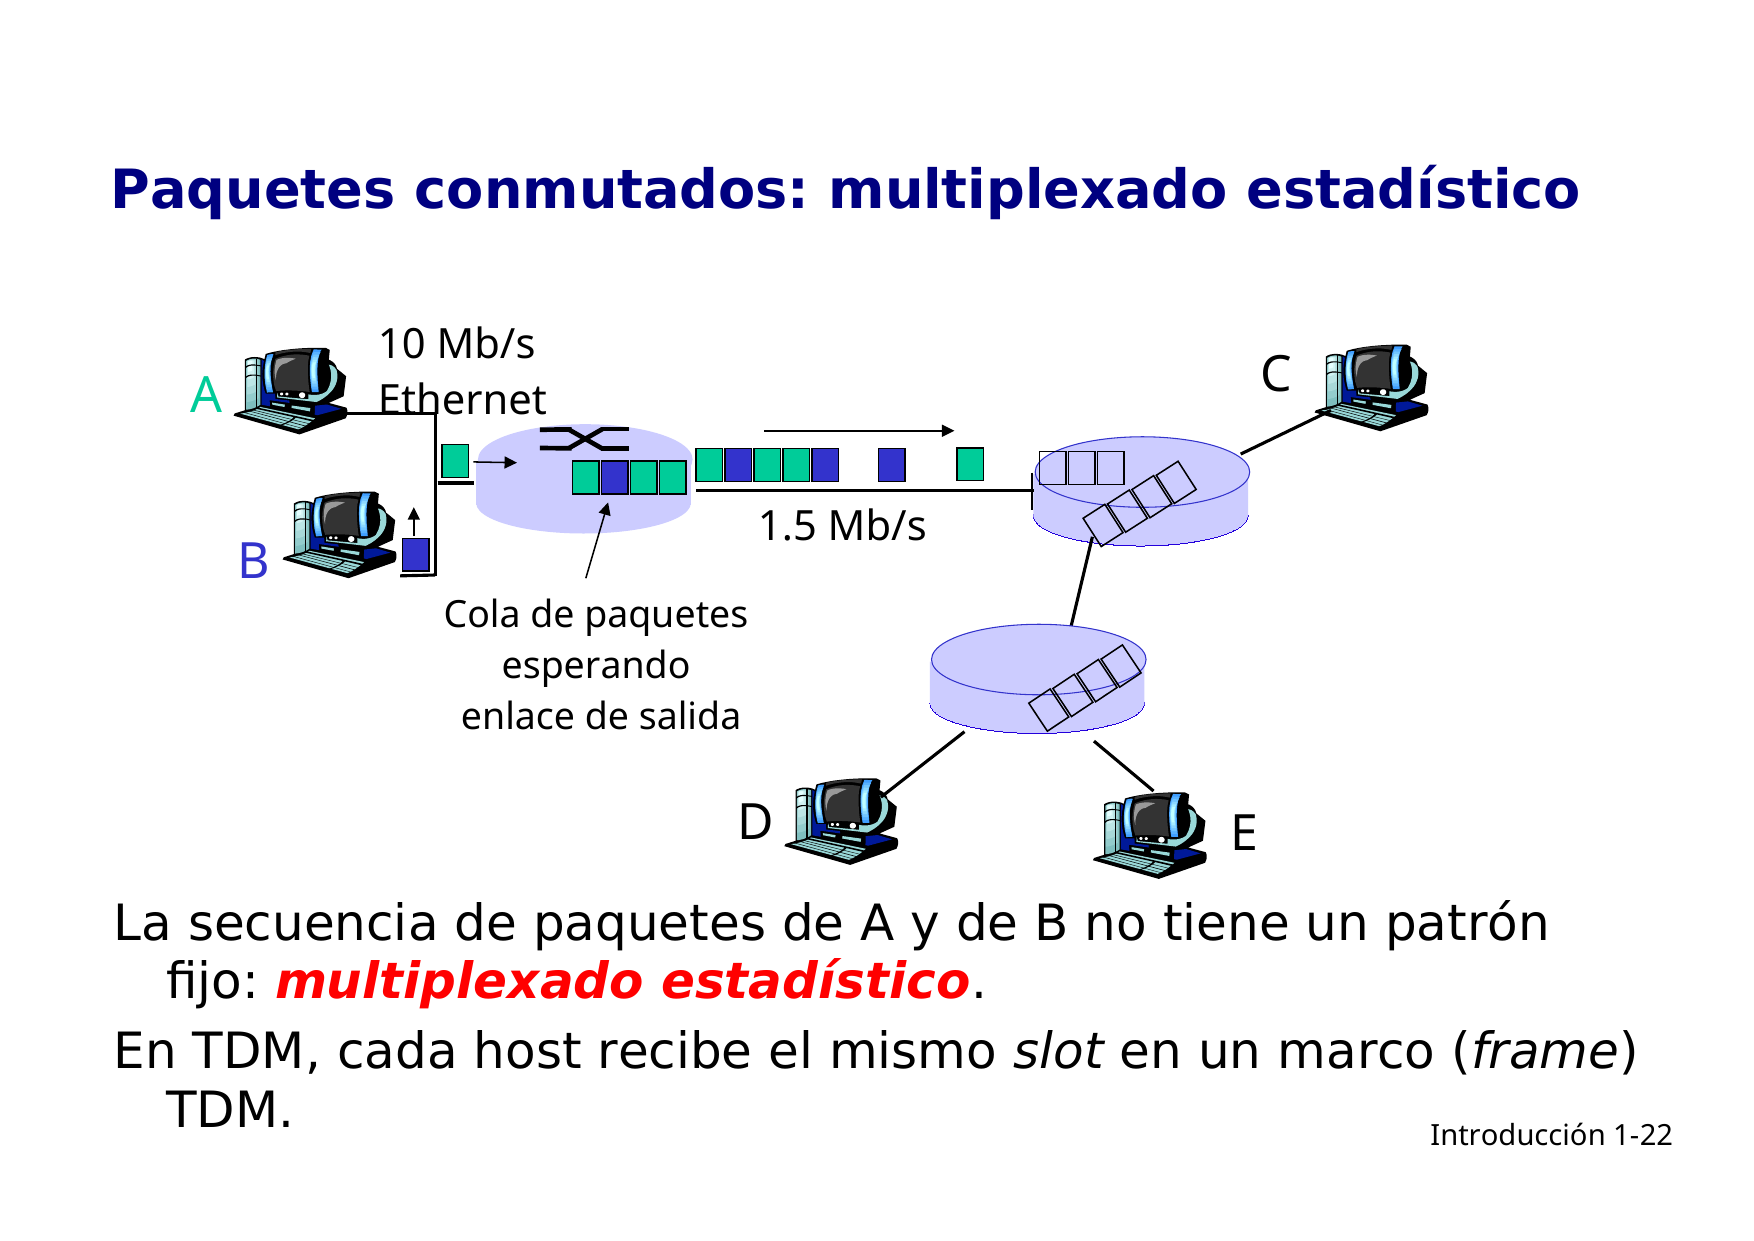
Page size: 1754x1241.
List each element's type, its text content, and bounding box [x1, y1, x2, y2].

text_box [956, 447, 984, 481]
text_box C [1245, 330, 1307, 415]
text_box [402, 538, 430, 572]
text_box E [1215, 789, 1273, 873]
text_box D [722, 778, 789, 862]
list La secuencia de paquetes de A y de B no tiene un patrón fijo: multiplexado estadístico. En TDM, cada host recibe el mismo slot en un marco (frame) TDM. [96, 320, 1672, 1218]
picture [1092, 791, 1209, 879]
text_box [562, 424, 628, 435]
picture [784, 777, 900, 865]
picture [282, 490, 399, 579]
text_box [929, 624, 1147, 734]
text_box [811, 448, 839, 482]
text_box 1.5 Mb/s [743, 492, 942, 561]
picture [233, 347, 350, 435]
text_box [476, 427, 693, 534]
picture [1314, 343, 1431, 432]
text_box Cola de paquetes esperando enlace de salida [428, 579, 774, 748]
text_box 10 Mb/s Ethernet [363, 305, 562, 436]
text_box A [176, 350, 238, 435]
text_box [724, 448, 752, 482]
text_box B [222, 517, 285, 602]
title Paquetes conmutados: multiplexado estadístico [96, 78, 1672, 301]
text_box [878, 448, 905, 482]
